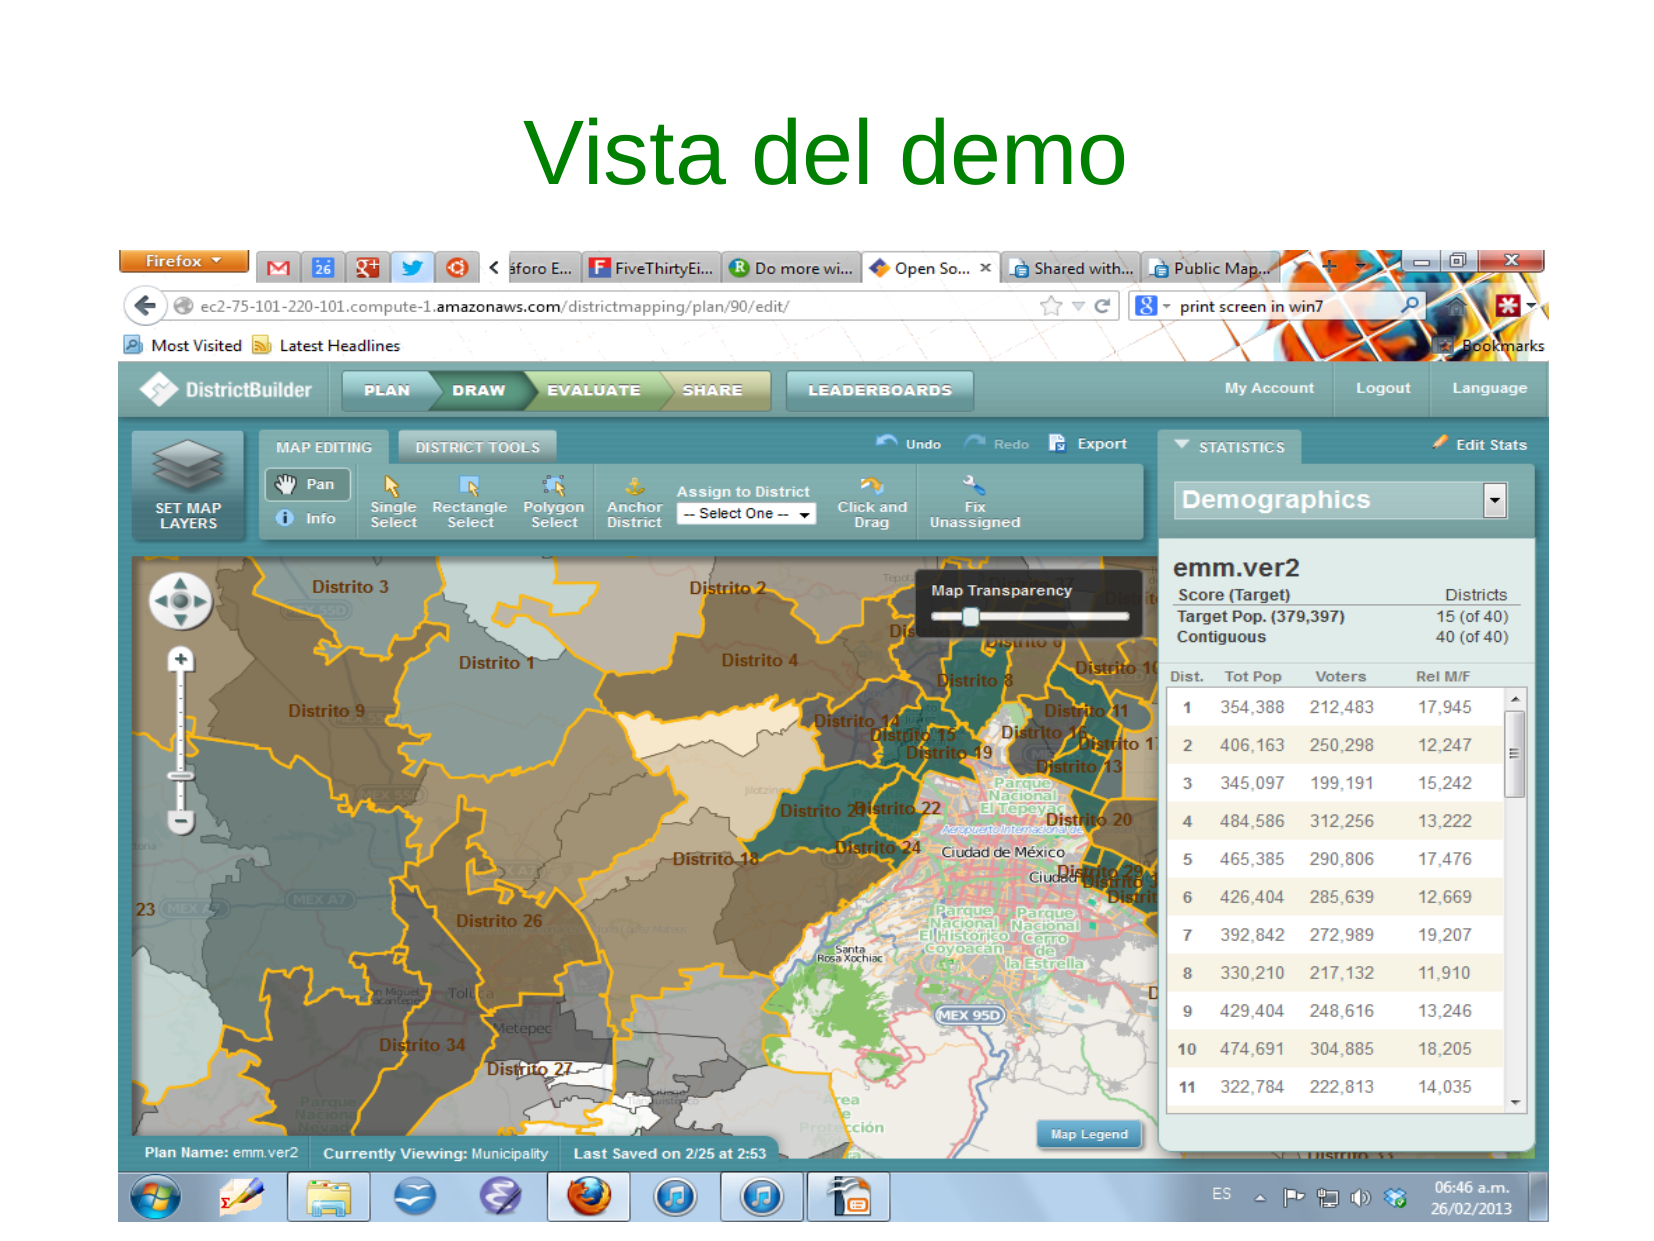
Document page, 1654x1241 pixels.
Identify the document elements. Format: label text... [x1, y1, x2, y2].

title Vista del demo [82, 49, 1571, 257]
picture [118, 250, 1549, 1222]
